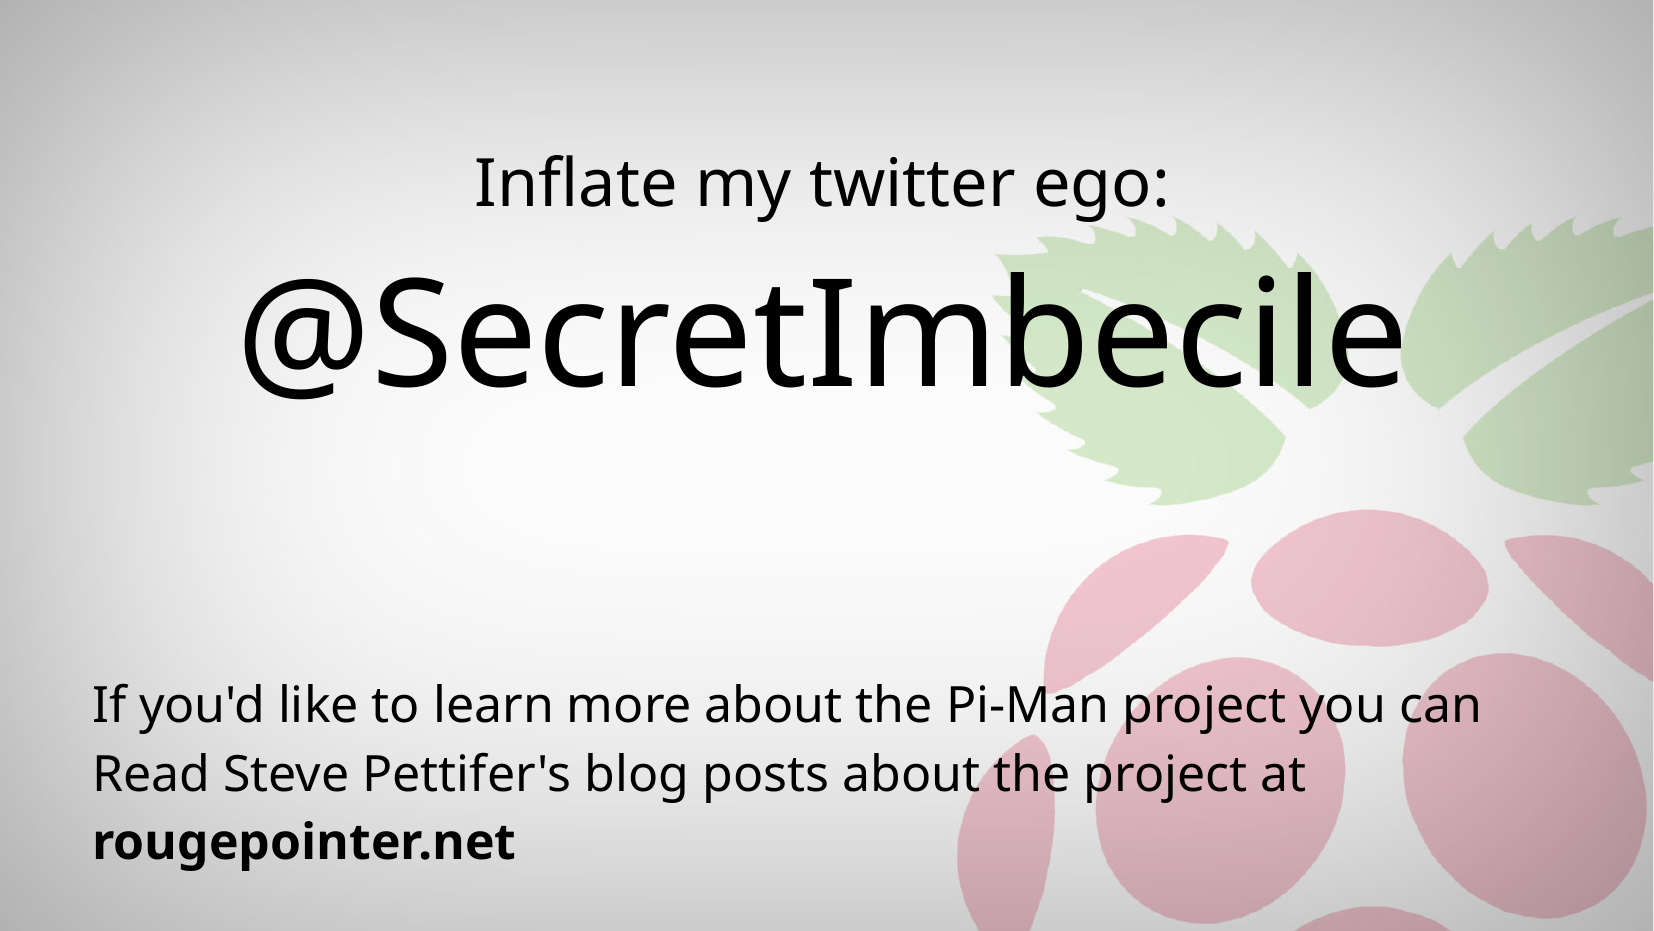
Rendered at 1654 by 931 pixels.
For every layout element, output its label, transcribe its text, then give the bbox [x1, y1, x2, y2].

title If you'd like to learn more about the Pi-Man project you can Read Steve Pettifer's blog posts about the project at rougepointer.net [92, 693, 1581, 850]
picture [0, 0, 1654, 931]
text_box Inflate my twitter ego: @SecretImbecile [0, 128, 1649, 430]
